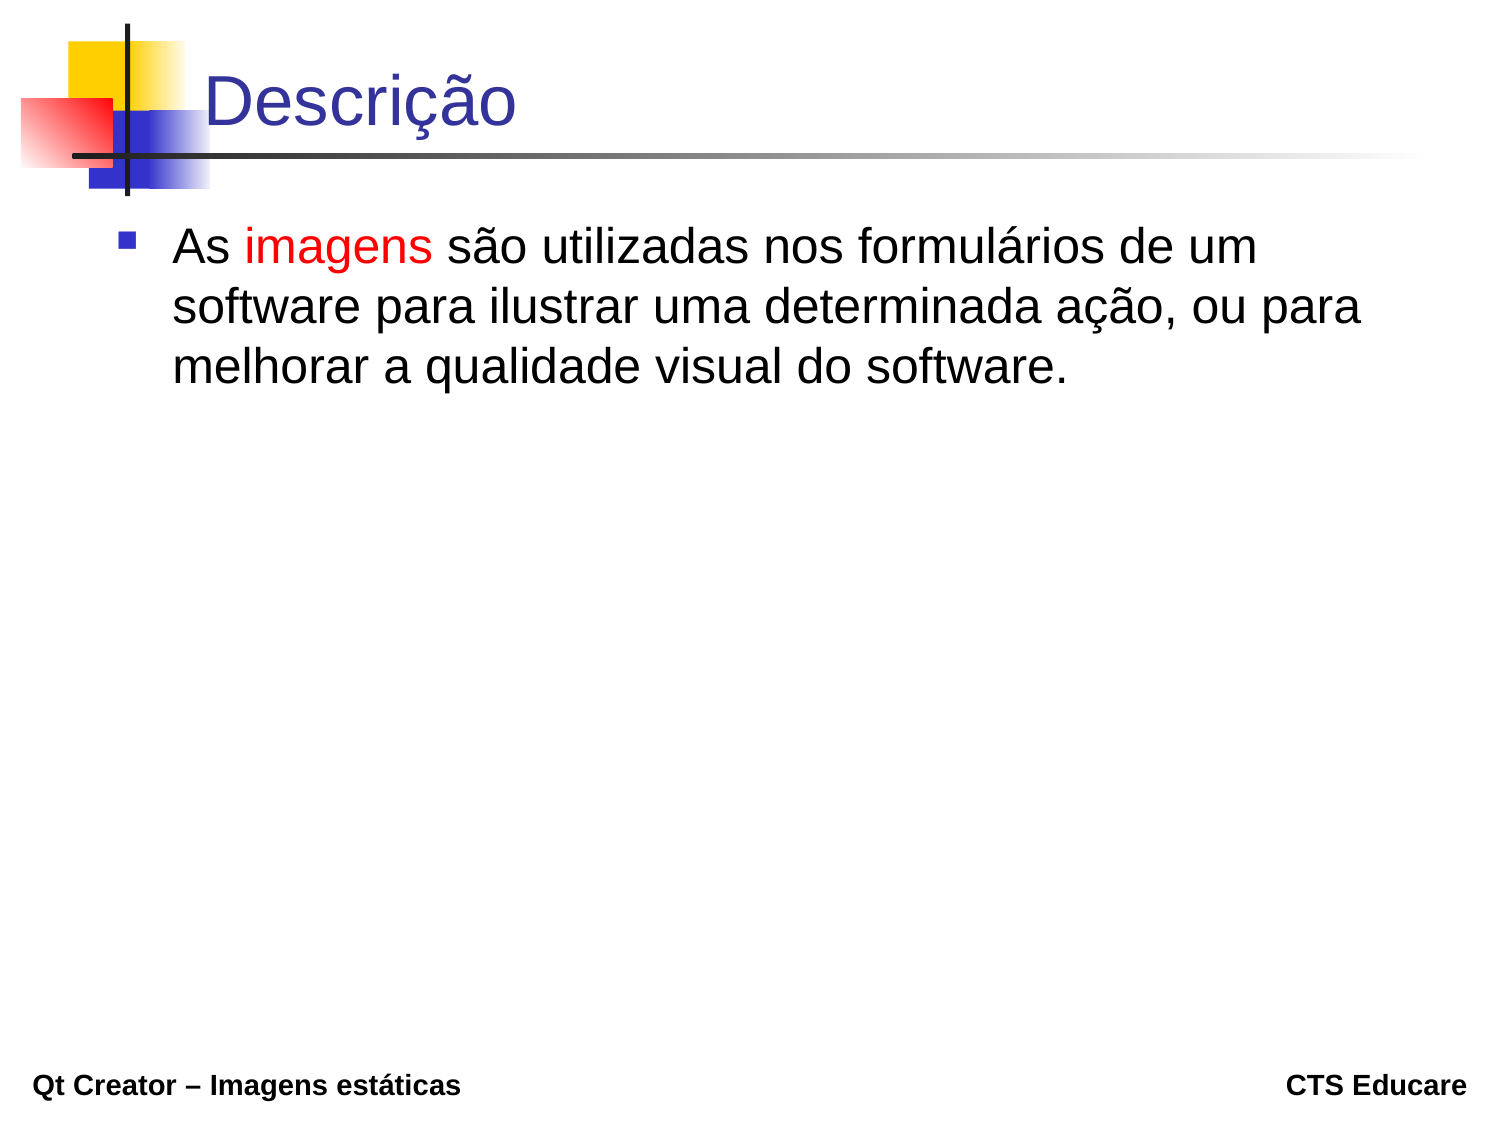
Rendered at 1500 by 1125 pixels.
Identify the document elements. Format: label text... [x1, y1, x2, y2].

list As imagens são utilizadas nos formulários de um software para ilustrar uma determinada ação, ou para melhorar a qualidade visual do software. [100, 206, 1447, 1024]
title Descrição [188, 46, 1468, 149]
